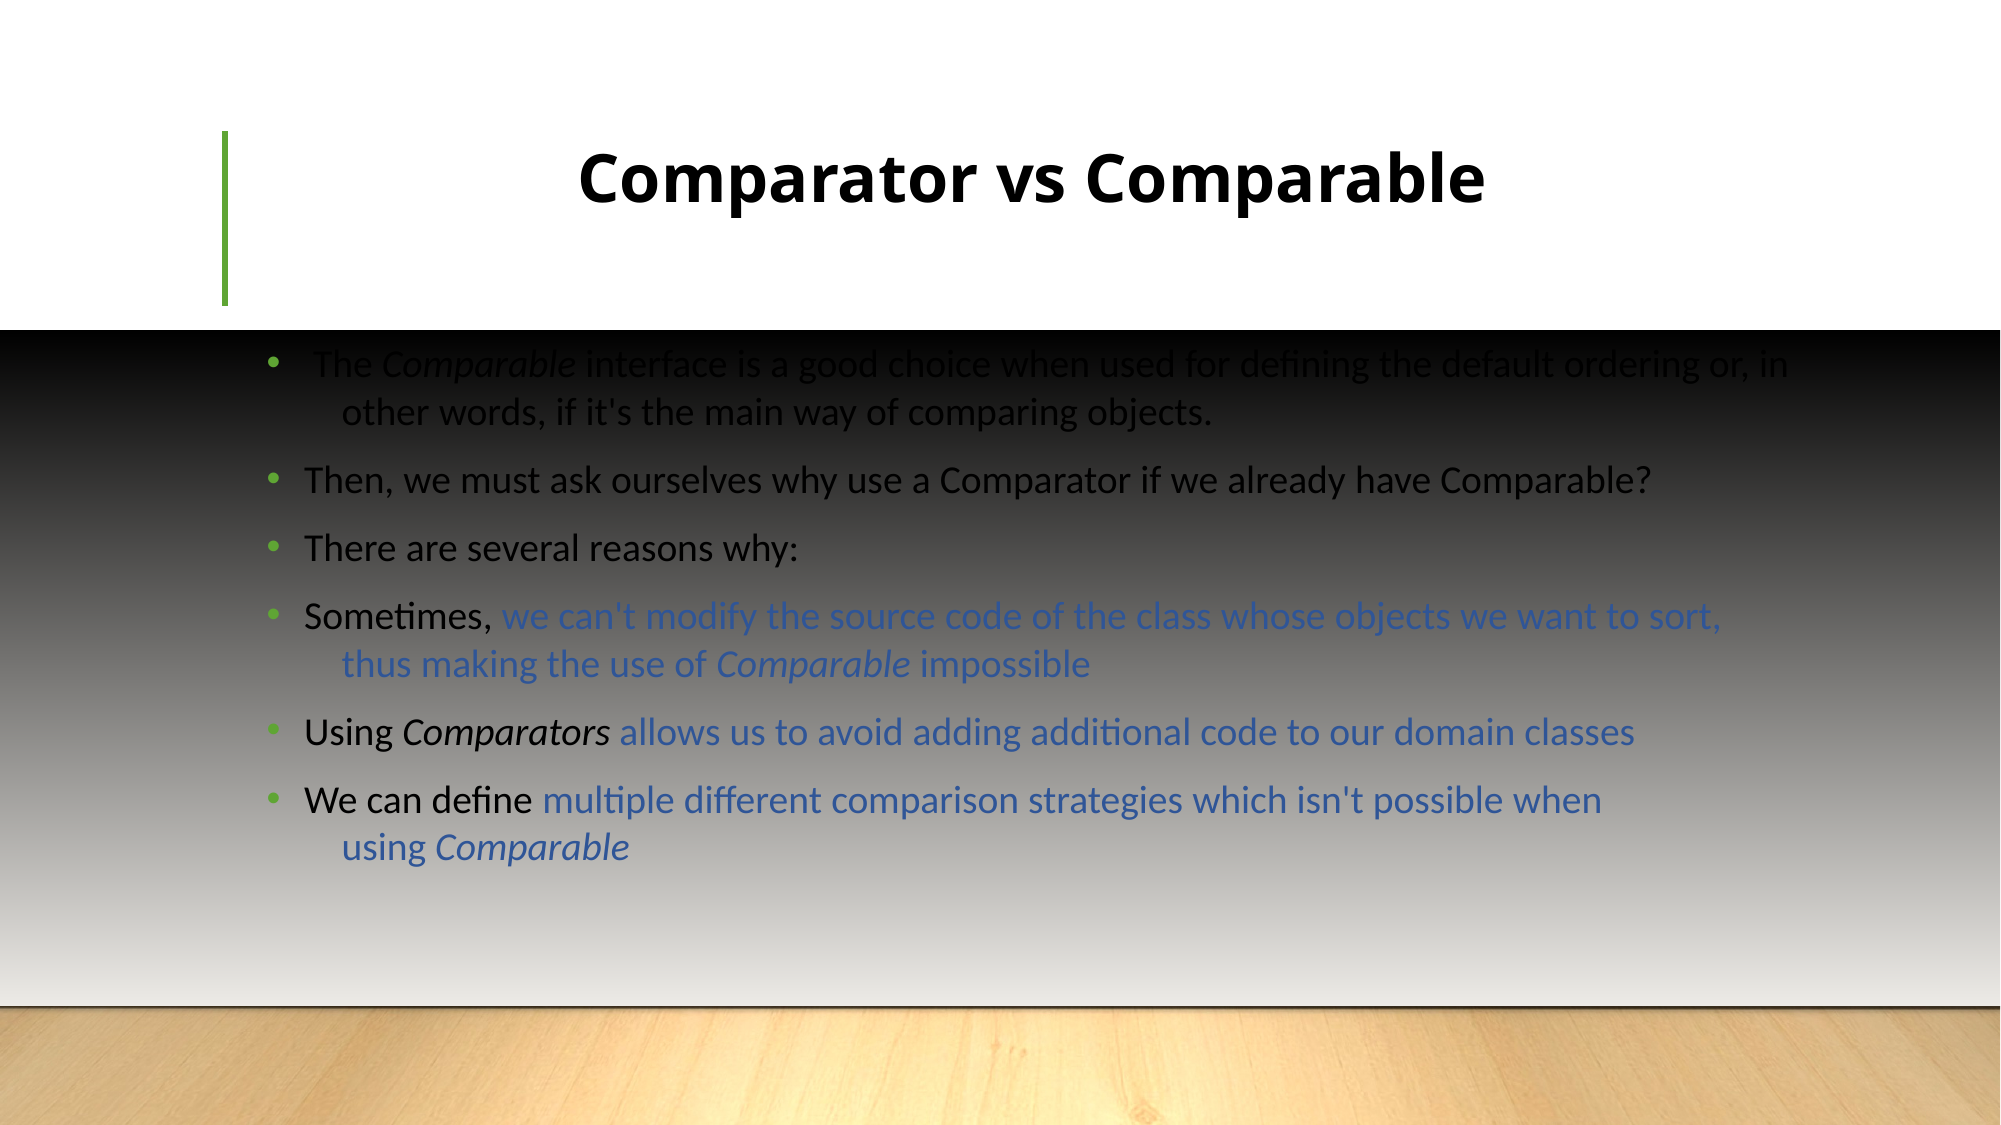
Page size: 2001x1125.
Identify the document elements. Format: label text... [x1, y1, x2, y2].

title Comparator vs Comparable [251, 131, 1814, 305]
list The Comparable interface is a good choice when used for defining the default ordering or, in other words, if it's the main way of comparing objects. Then, we must ask ourselves why use a Comparator if we already have Comparable? There are several reasons why: Sometimes, we can't modify the source code of the class whose objects we want to sort, thus making the use of Comparable impossible Using Comparators allows us to avoid adding additional code to our domain classes We can define multiple different comparison strategies which isn't possible when using Comparable [251, 330, 1814, 897]
